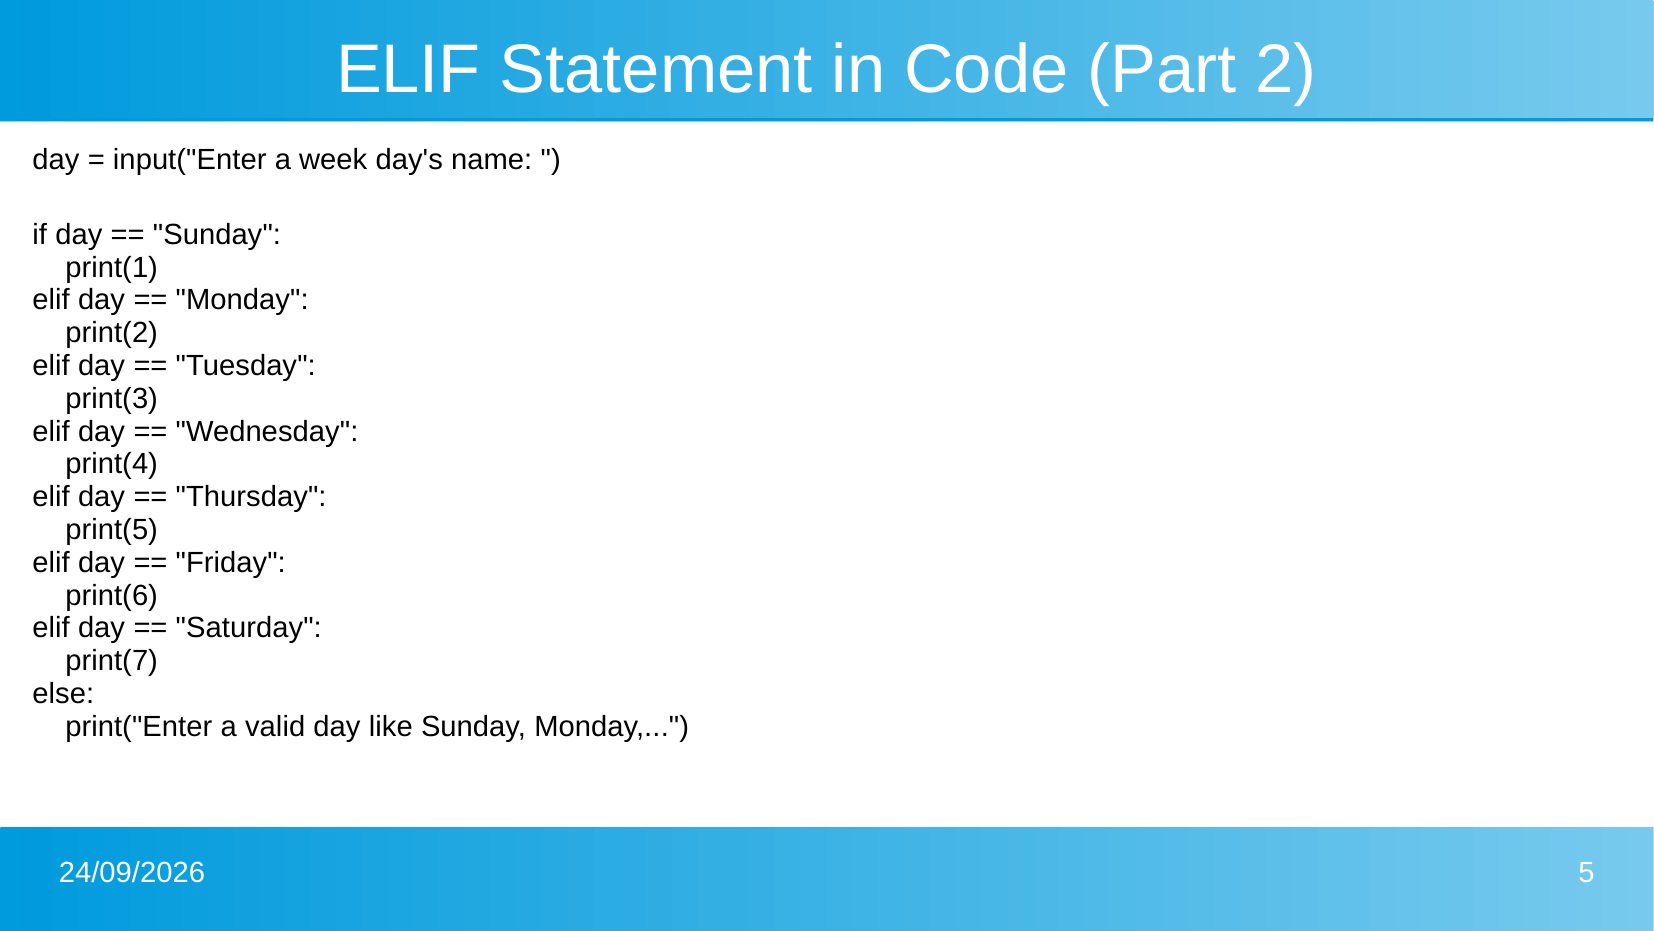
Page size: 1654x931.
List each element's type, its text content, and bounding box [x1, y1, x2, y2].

title ELIF Statement in Code (Part 2) [59, 29, 1595, 108]
text_box day = input("Enter a week day's name: ") if day == "Sunday": print(1) elif day == "Monday": print(2) elif day == "Tuesday": print(3) elif day == "Wednesday": print(4) elif day == "Thursday": print(5) elif day == "Friday": print(6) elif day == "Saturday": print(7) else: print("Enter a valid day like Sunday, Monday,...") [17, 135, 963, 931]
